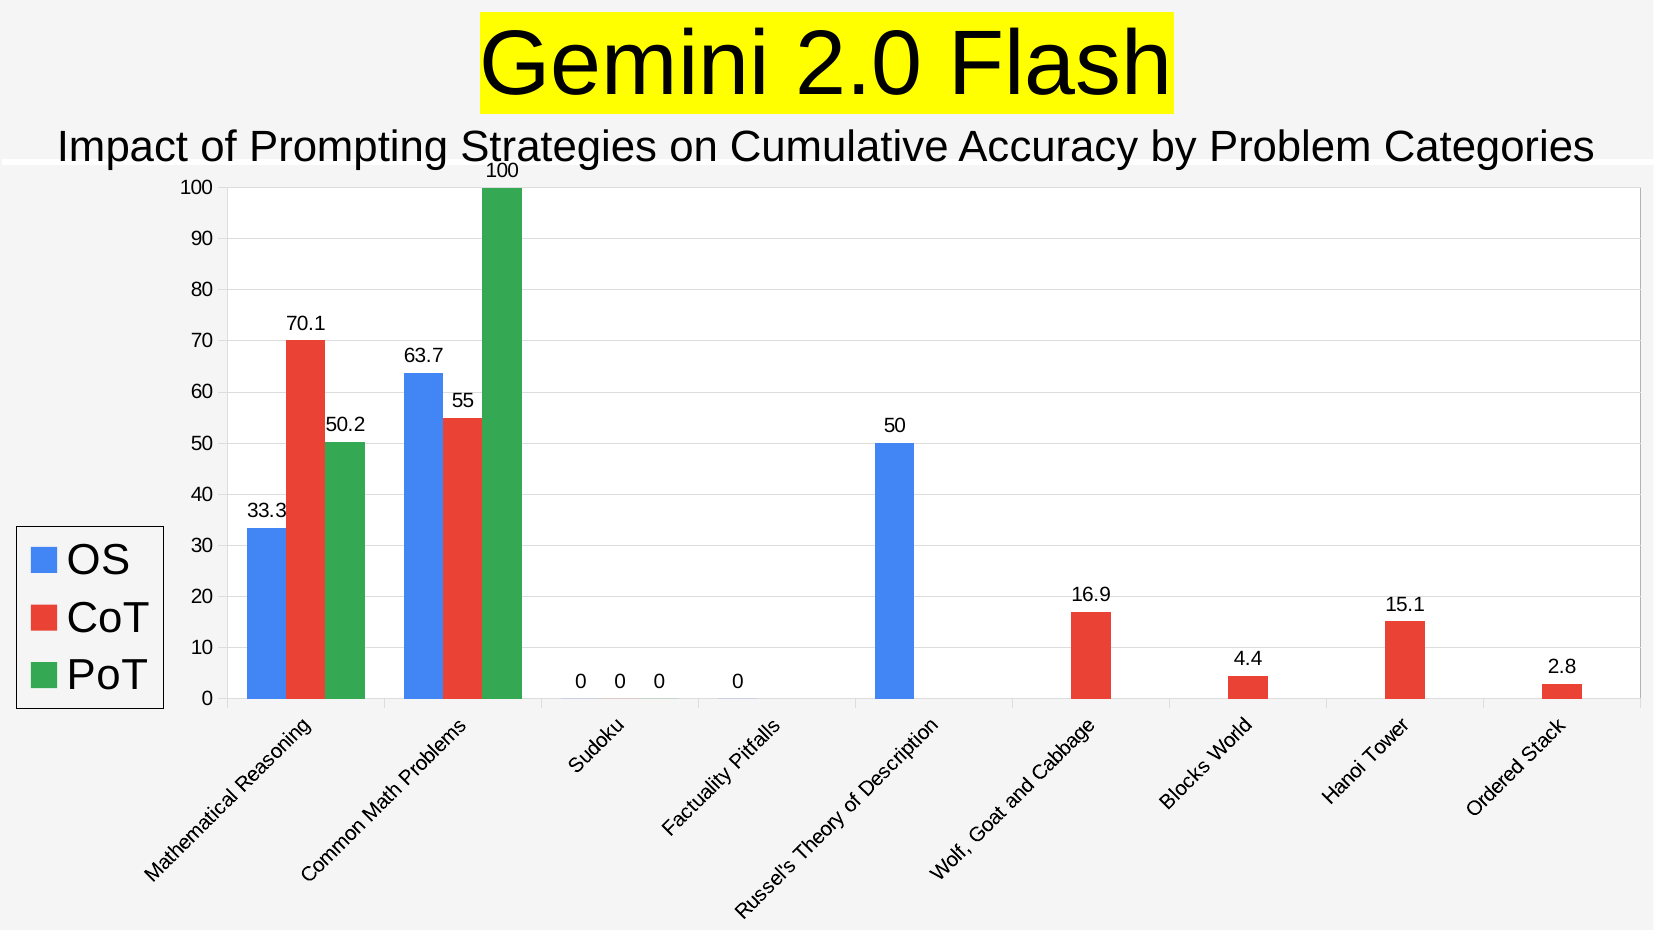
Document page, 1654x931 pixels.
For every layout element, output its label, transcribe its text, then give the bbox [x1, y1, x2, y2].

title Gemini 2.0 Flash [82, 0, 1571, 114]
title Impact of Prompting Strategies on Cumulative Accuracy by Problem Categories [0, 114, 1654, 177]
chart [2, 177, 1654, 926]
